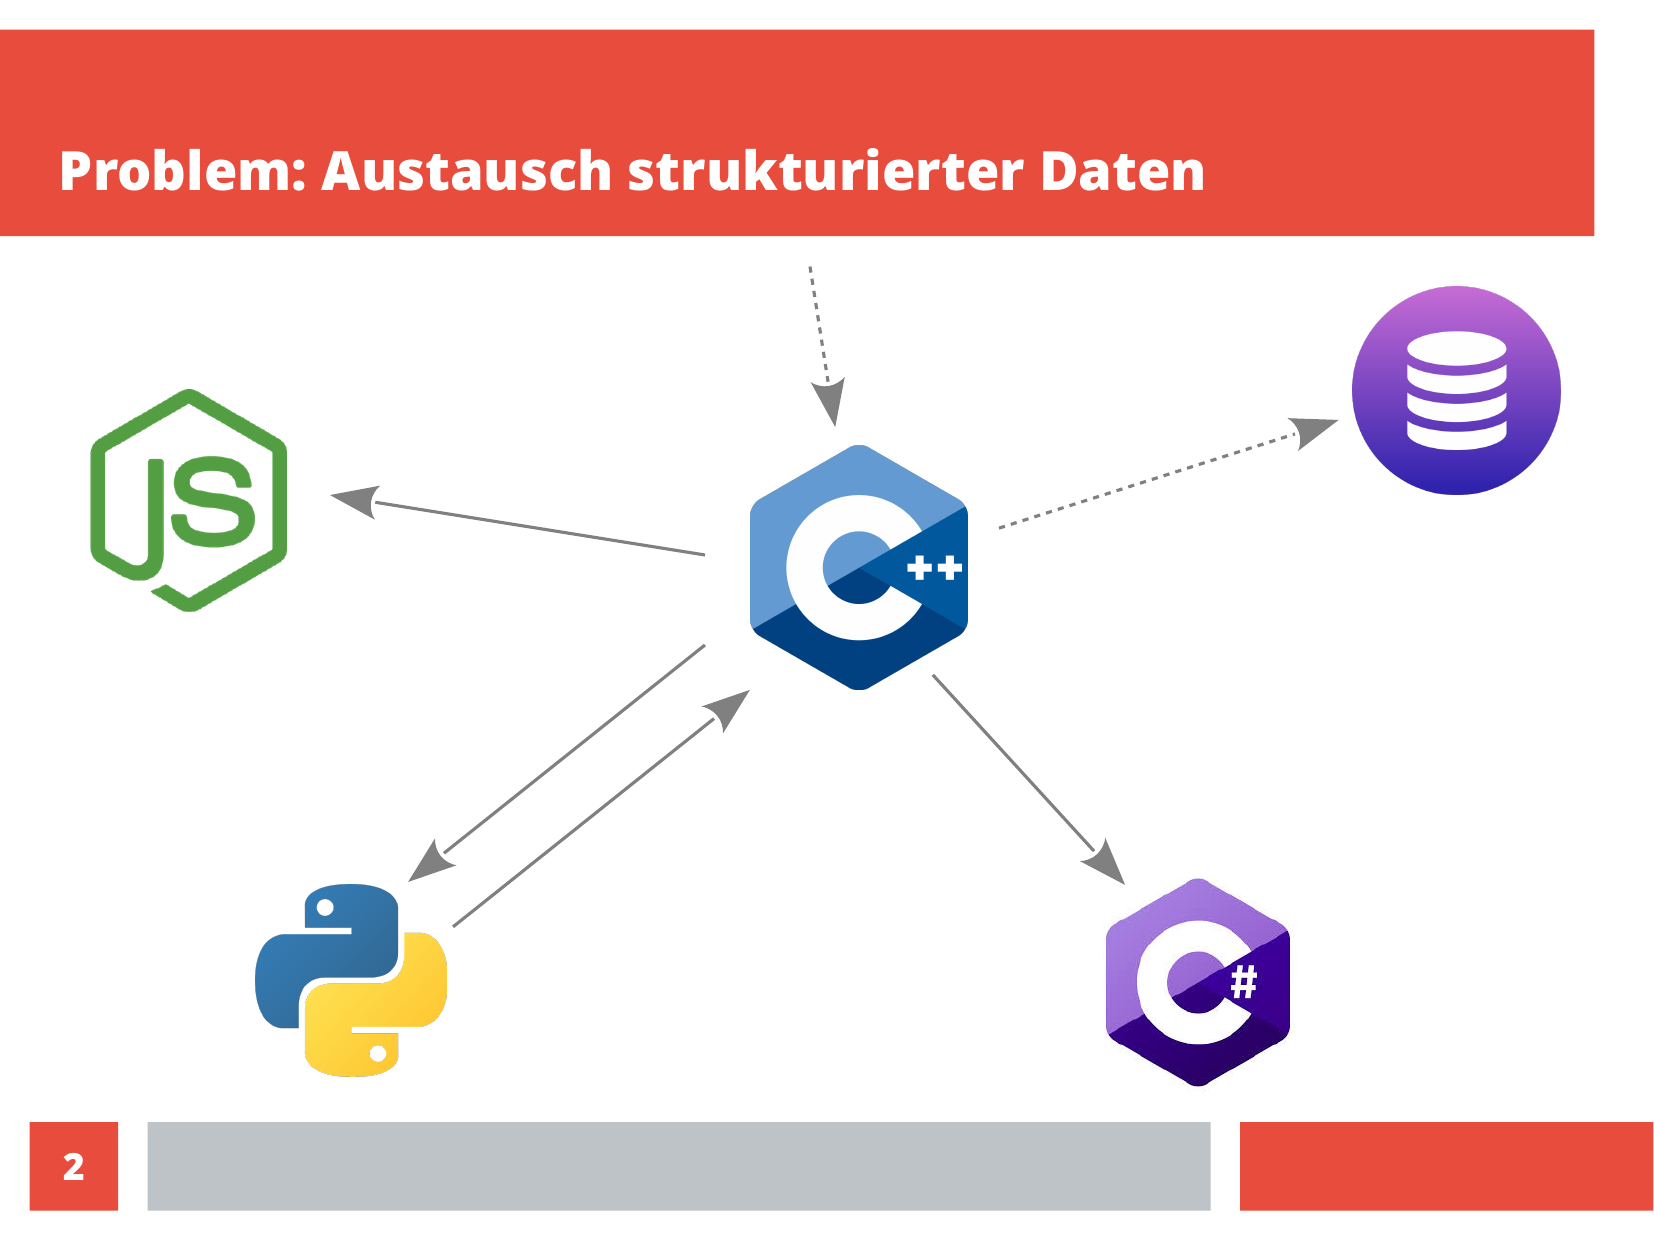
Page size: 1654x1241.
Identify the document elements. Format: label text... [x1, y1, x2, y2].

picture [1352, 286, 1561, 496]
picture [90, 389, 287, 612]
title Problem: Austausch strukturierter Daten [59, 59, 1595, 207]
picture [255, 884, 447, 1077]
picture [750, 445, 968, 691]
picture [1095, 869, 1300, 1095]
